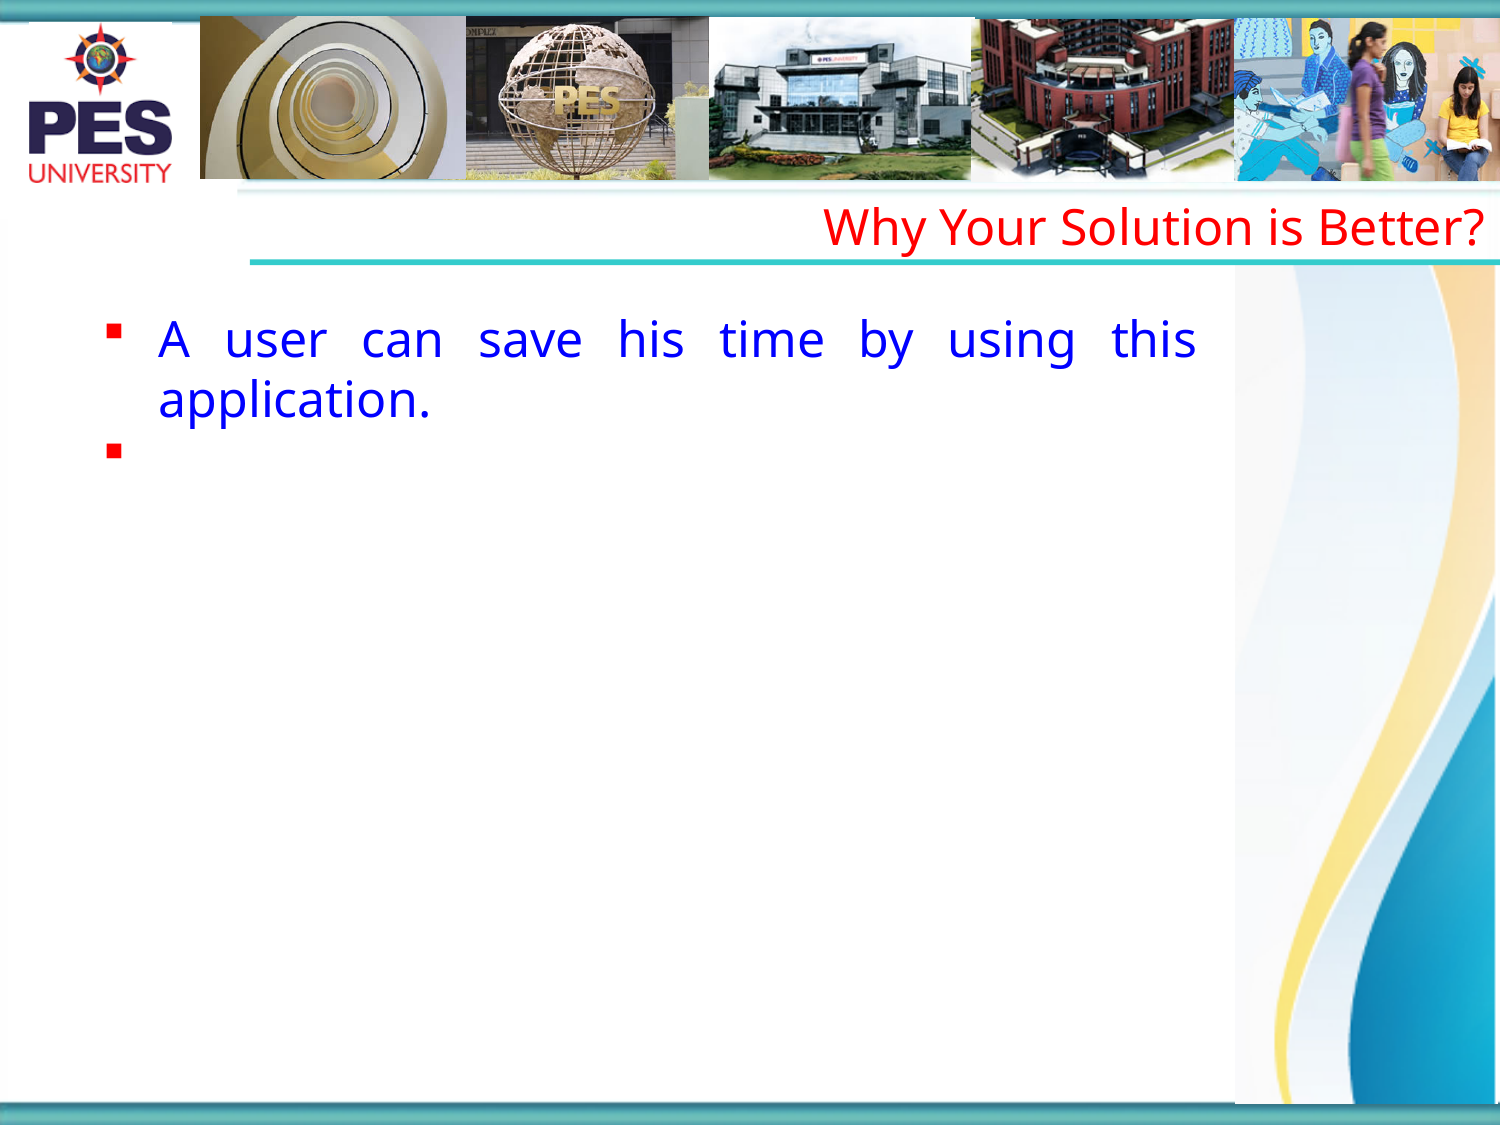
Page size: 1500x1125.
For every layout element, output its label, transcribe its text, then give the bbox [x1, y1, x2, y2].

picture [0, 0, 1500, 187]
picture [0, 220, 1500, 1125]
text_box Why Your Solution is Better? [225, 187, 1500, 263]
text_box A user can save his time by using this application. [87, 299, 1213, 1075]
